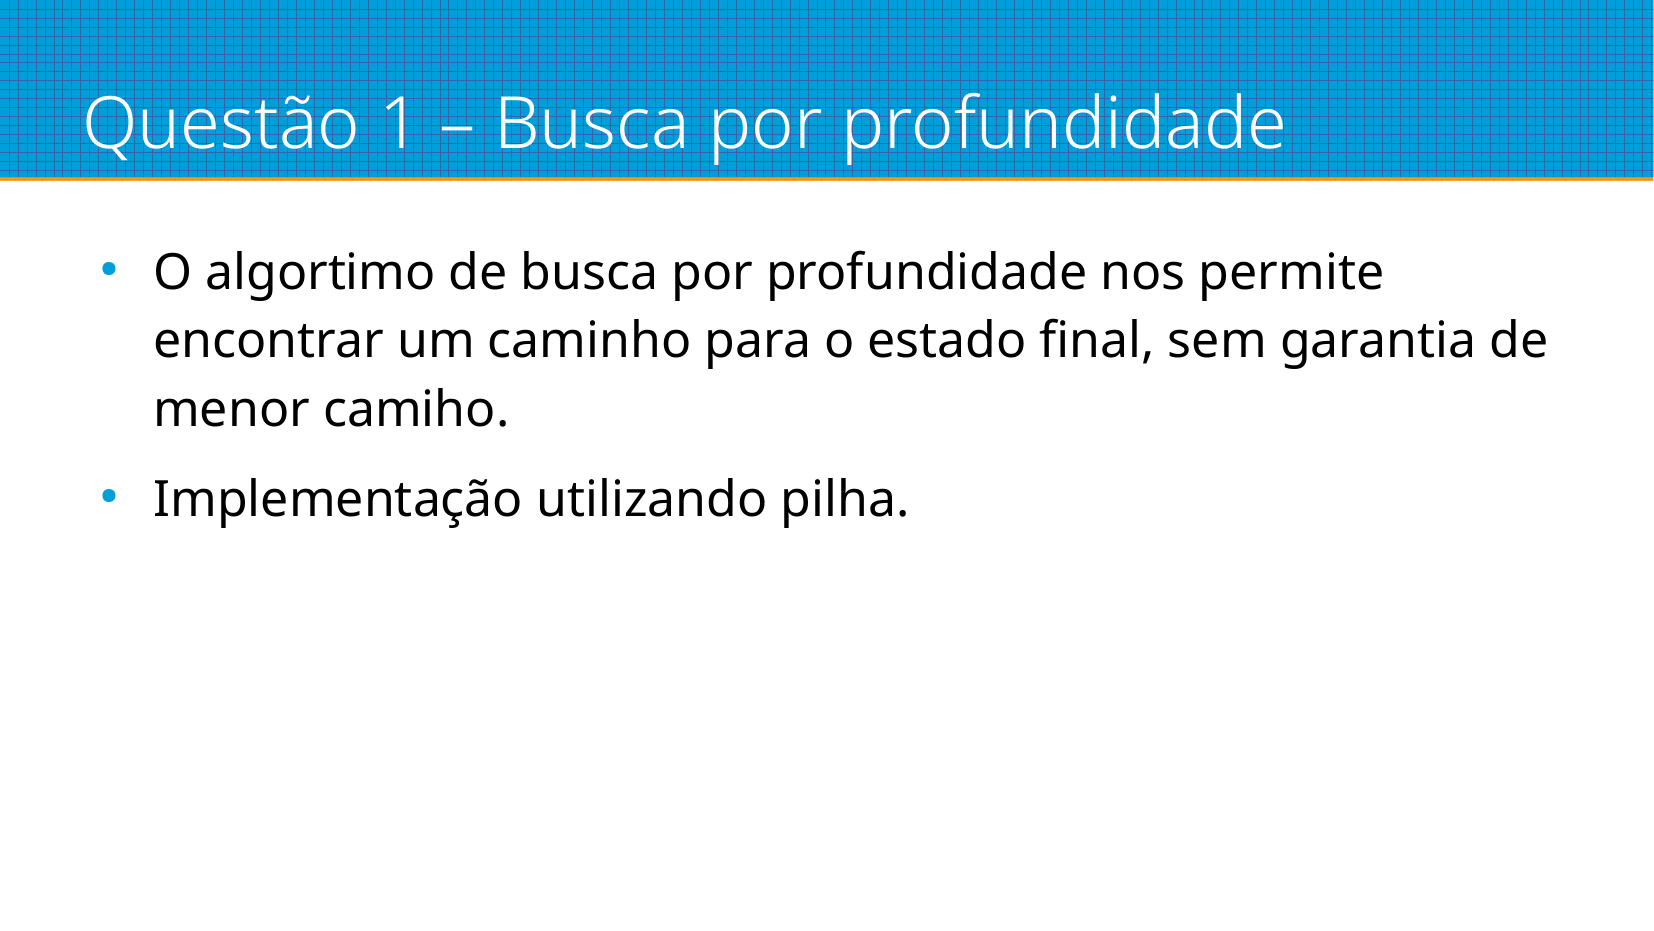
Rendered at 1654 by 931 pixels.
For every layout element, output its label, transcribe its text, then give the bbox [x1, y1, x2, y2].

list O algortimo de busca por profundidade nos permite encontrar um caminho para o estado final, sem garantia de menor camiho. Implementação utilizando pilha. [82, 236, 1563, 811]
title Questão 1 – Busca por profundidade [82, 14, 1571, 171]
